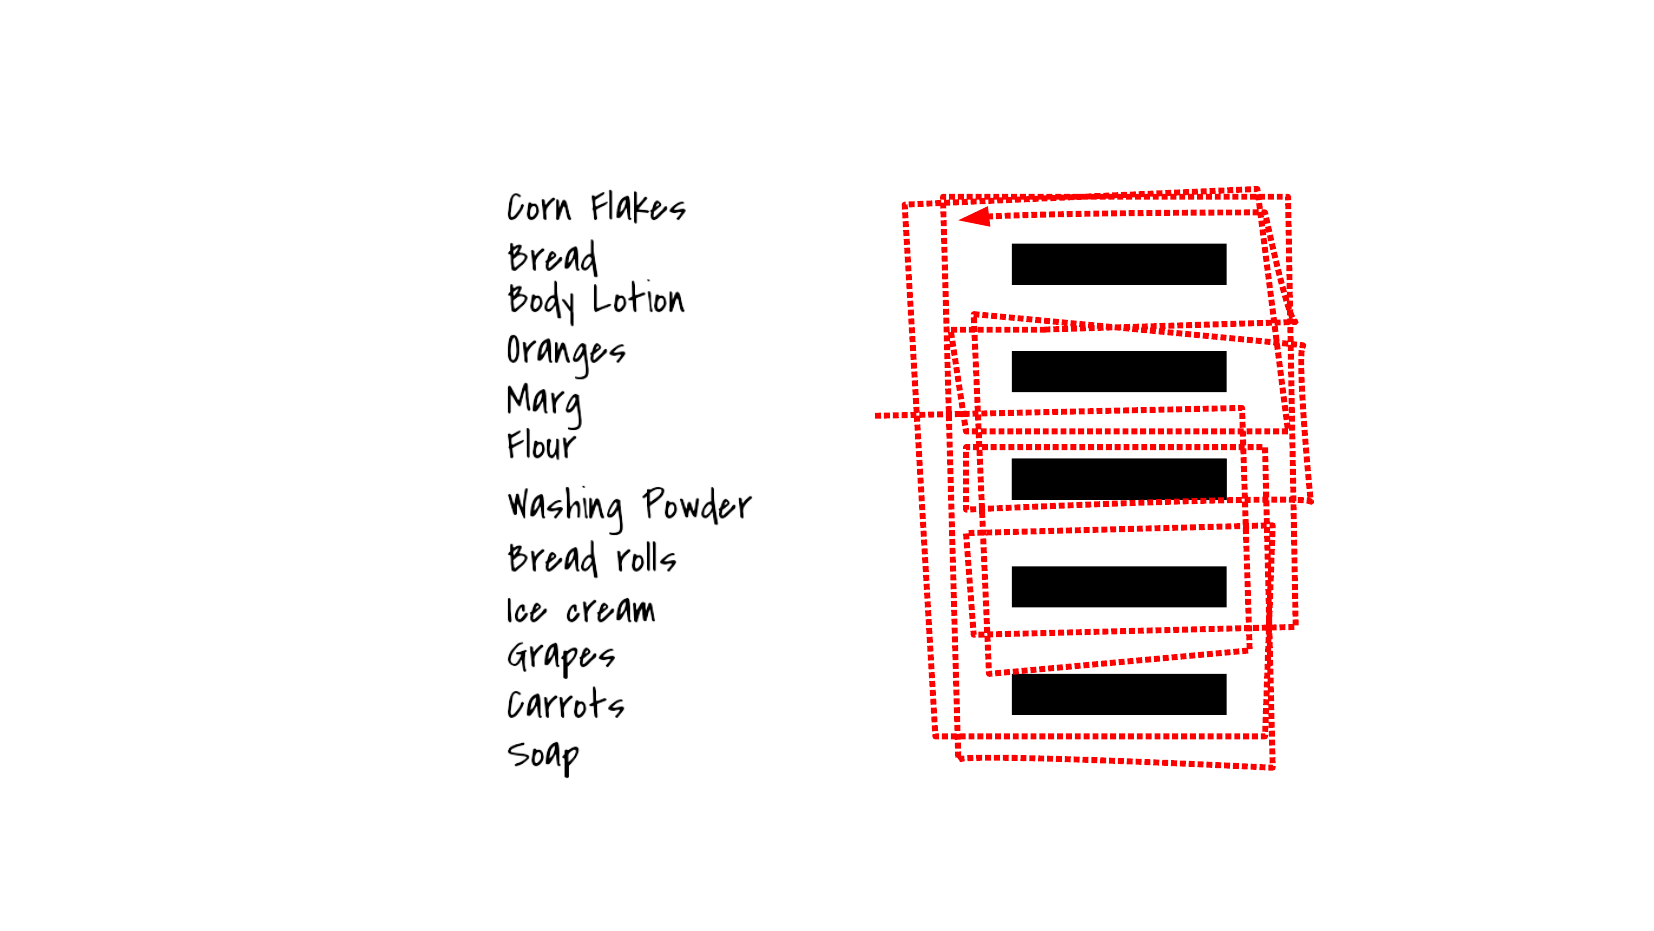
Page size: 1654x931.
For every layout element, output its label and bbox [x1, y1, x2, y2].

text_box [1011, 243, 1227, 285]
text_box [1011, 458, 1227, 500]
text_box [1011, 351, 1227, 393]
picture [496, 172, 844, 810]
text_box [1011, 673, 1227, 715]
text_box [1011, 566, 1227, 608]
